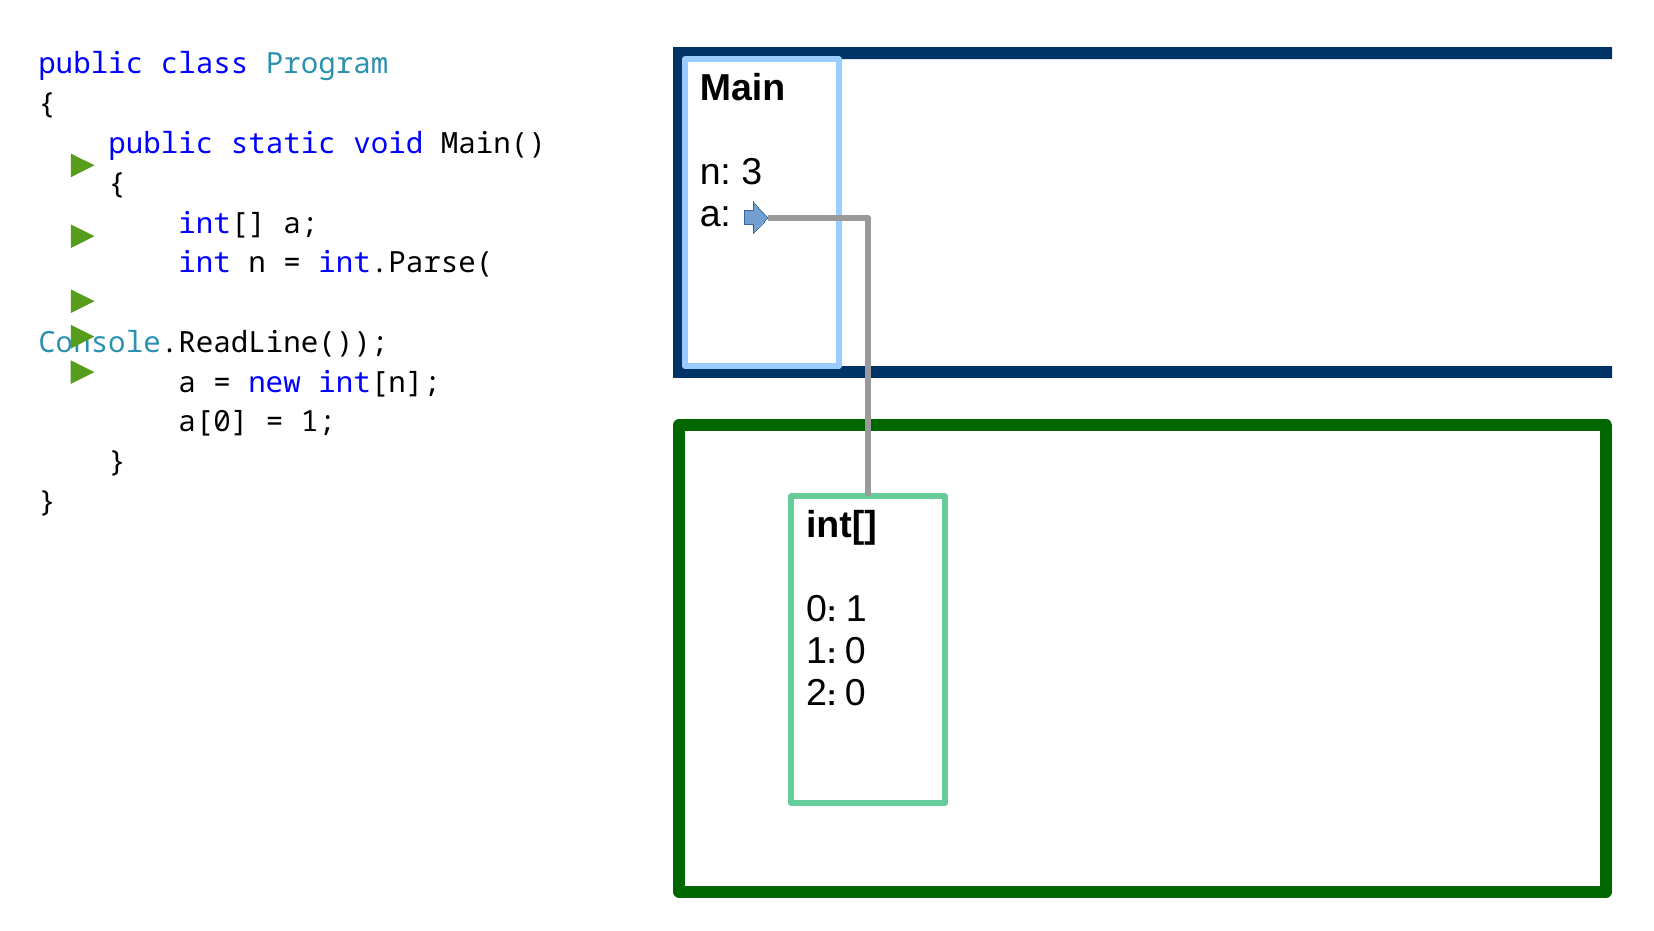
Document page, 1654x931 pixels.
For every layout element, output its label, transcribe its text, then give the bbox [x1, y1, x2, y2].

text_box [70, 224, 95, 249]
text_box [744, 201, 768, 234]
text_box 3 [734, 153, 770, 189]
text_box Main n: 0 a: [685, 59, 839, 242]
text_box [70, 289, 95, 314]
text_box public class Program { public static void Main() { int[] a; int n = int.Parse( Console.ReadLine()); a = new int[n]; a[0] = 1; } } [23, 35, 579, 428]
text_box [70, 153, 95, 178]
text_box [673, 47, 1613, 378]
text_box 1 [838, 590, 875, 626]
text_box [70, 324, 95, 349]
text_box int[] 0: 0 1: 0 2: 0 [791, 496, 945, 721]
text_box [70, 360, 95, 384]
text_box [871, 366, 1613, 378]
